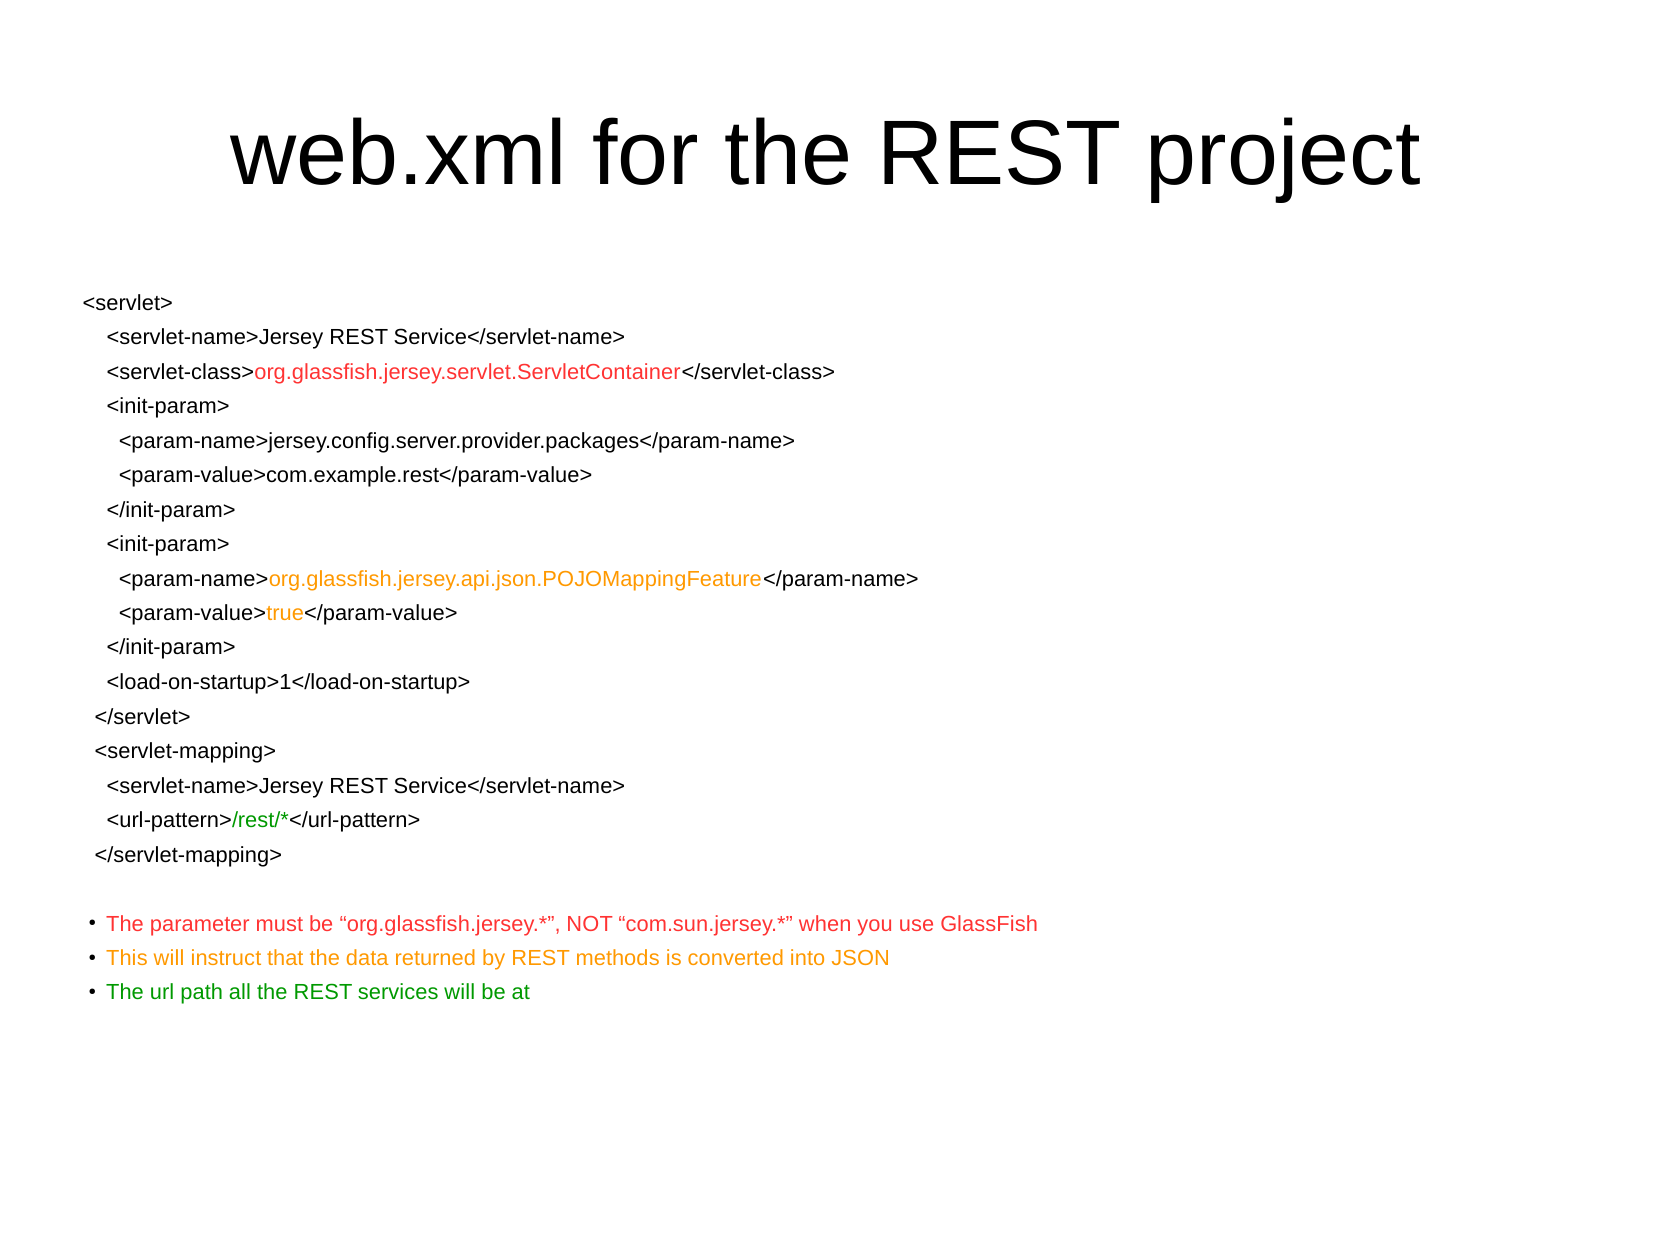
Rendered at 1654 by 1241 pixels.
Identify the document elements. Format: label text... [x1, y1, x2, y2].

list <servlet> <servlet-name>Jersey REST Service</servlet-name> <servlet-class>org.glassfish.jersey.servlet.ServletContainer</servlet-class> <init-param> <param-name>jersey.config.server.provider.packages</param-name> <param-value>com.example.rest</param-value> </init-param> <init-param> <param-name>org.glassfish.jersey.api.json.POJOMappingFeature</param-name> <param-value>true</param-value> </init-param> <load-on-startup>1</load-on-startup> </servlet> <servlet-mapping> <servlet-name>Jersey REST Service</servlet-name> <url-pattern>/rest/*</url-pattern> </servlet-mapping> The parameter must be “org.glassfish.jersey.*”, NOT “com.sun.jersey.*” when you use GlassFish This will instruct that the data returned by REST methods is converted into JSON The url path all the REST services will be at [82, 290, 1571, 1010]
title web.xml for the REST project [82, 49, 1571, 257]
